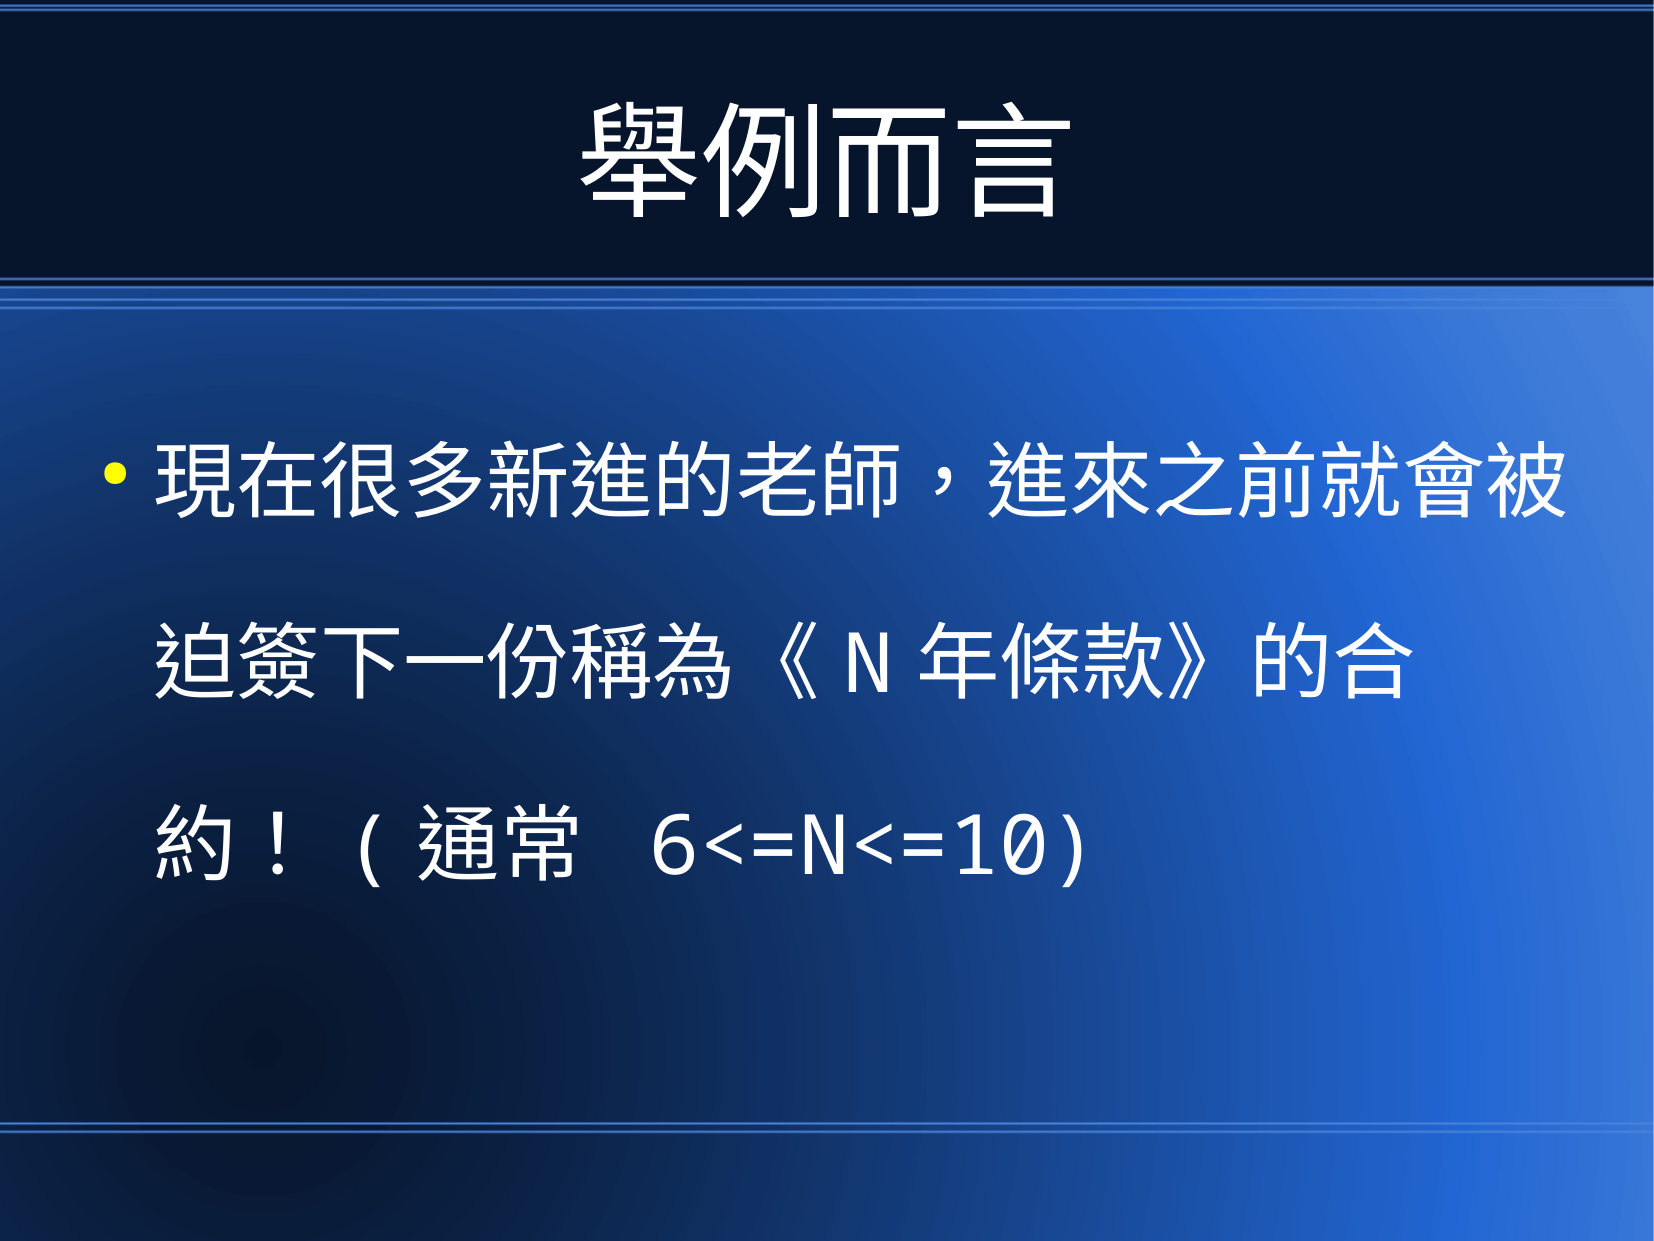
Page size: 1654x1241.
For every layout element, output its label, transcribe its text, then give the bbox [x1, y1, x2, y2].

list 現在很多新進的老師，進來之前就會被迫簽下一份稱為《N年條款》的合約！(通常 6<=N<=10) [82, 355, 1571, 1241]
picture [0, 0, 1654, 1241]
title 舉例而言 [82, 49, 1571, 257]
